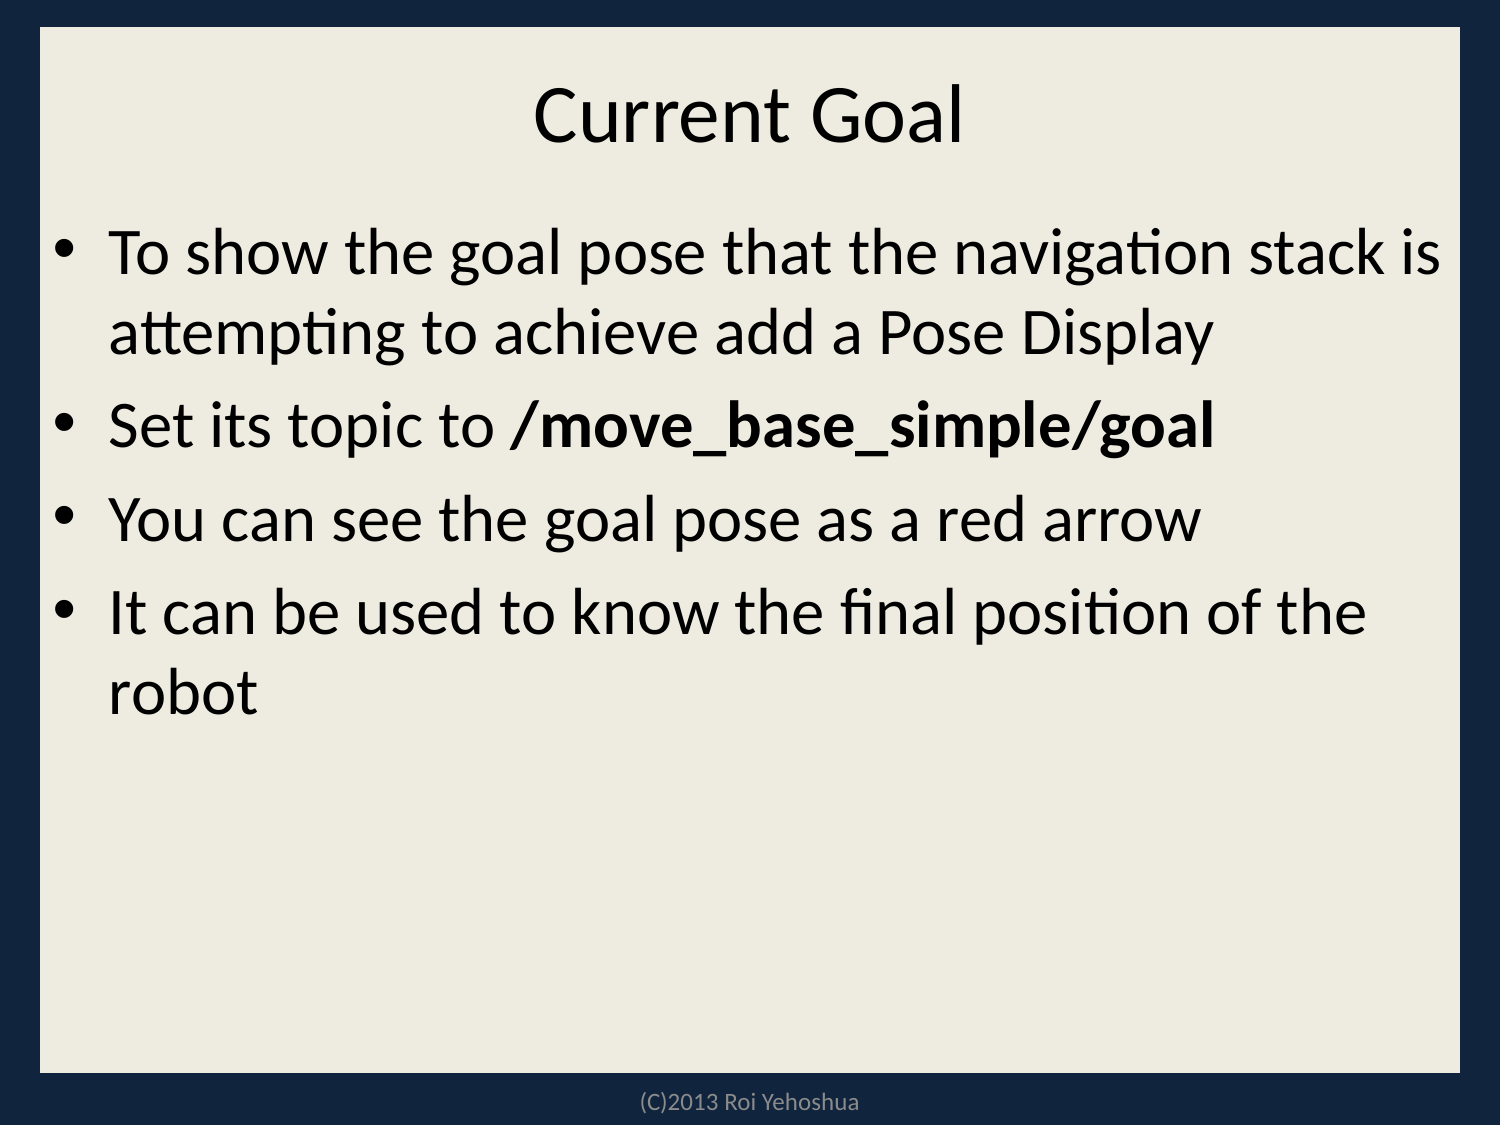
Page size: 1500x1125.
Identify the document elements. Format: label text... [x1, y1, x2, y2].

title Current Goal [37, 31, 1463, 188]
footer (C)2013 Roi Yehoshua [512, 1074, 988, 1125]
list To show the goal pose that the navigation stack is attempting to achieve add a Pose Display Set its topic to /move_base_simple/goal You can see the goal pose as a red arrow It can be used to know the final position of the robot [37, 200, 1463, 1080]
